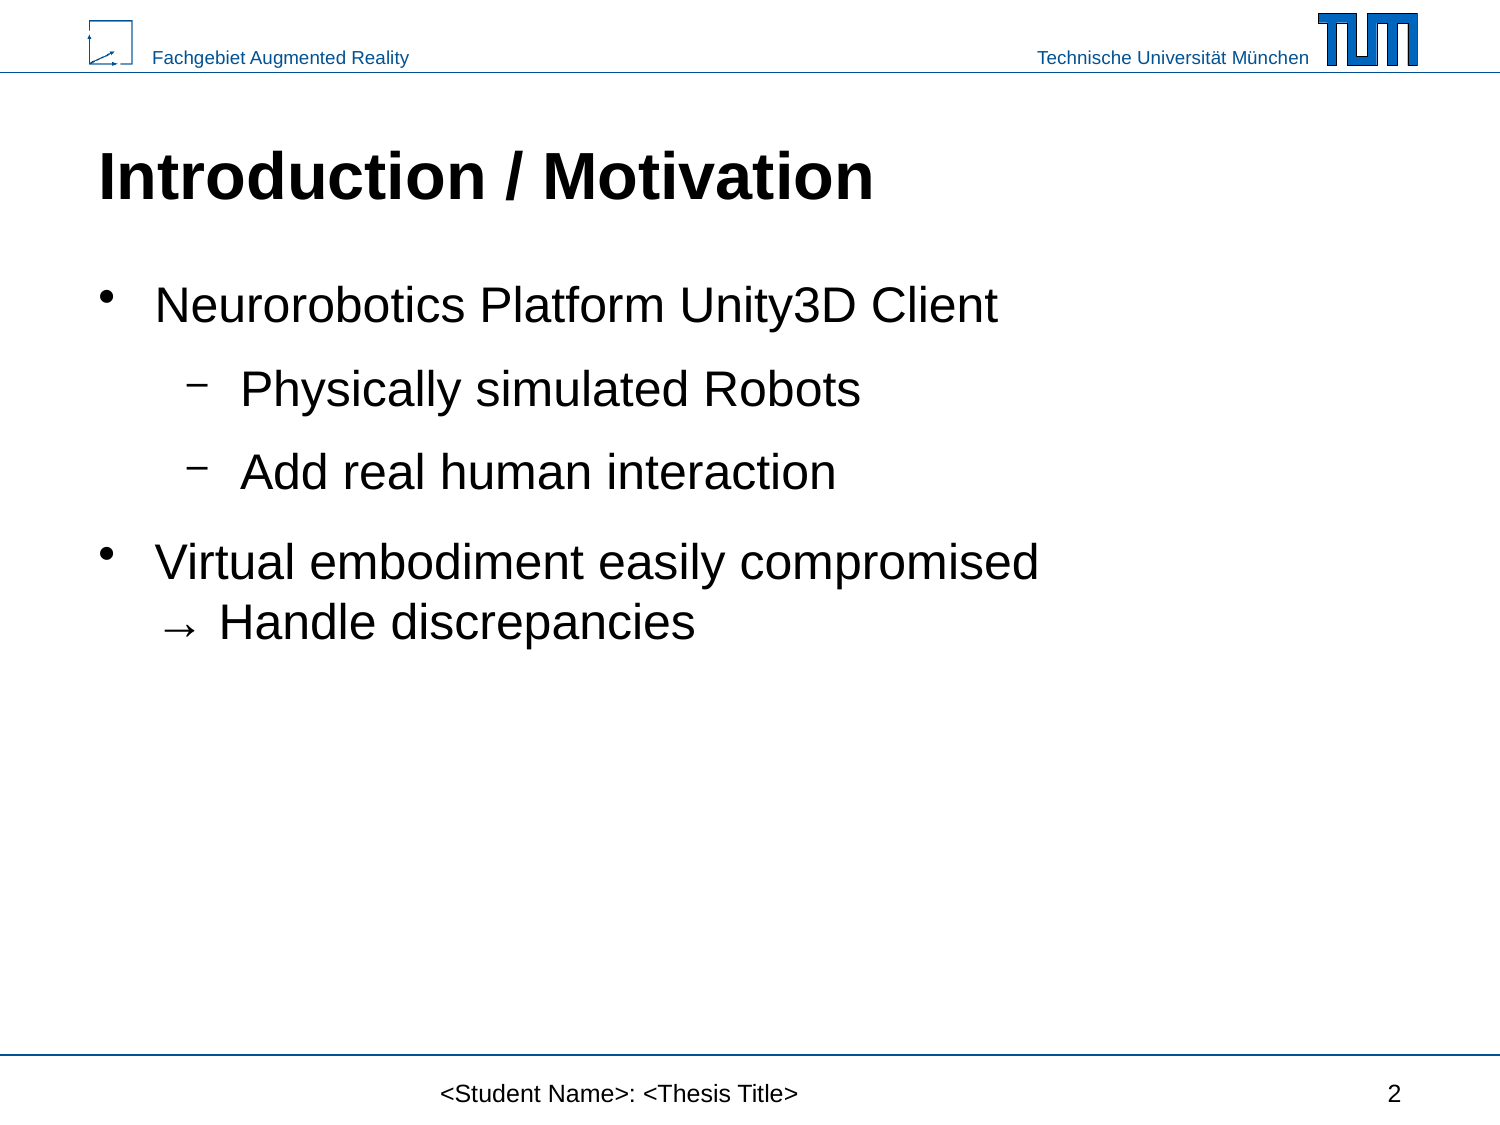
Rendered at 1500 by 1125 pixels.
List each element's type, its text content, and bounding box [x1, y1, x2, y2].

list Neurorobotics Platform Unity3D Client Physically simulated Robots Add real human interaction Virtual embodiment easily compromised → Handle discrepancies [83, 264, 1417, 1013]
title Introduction / Motivation [83, 120, 1417, 221]
footer <Student Name>: <Thesis Title> [425, 1067, 1075, 1118]
picture [83, 14, 136, 68]
slide_number 3 [1104, 1067, 1417, 1118]
